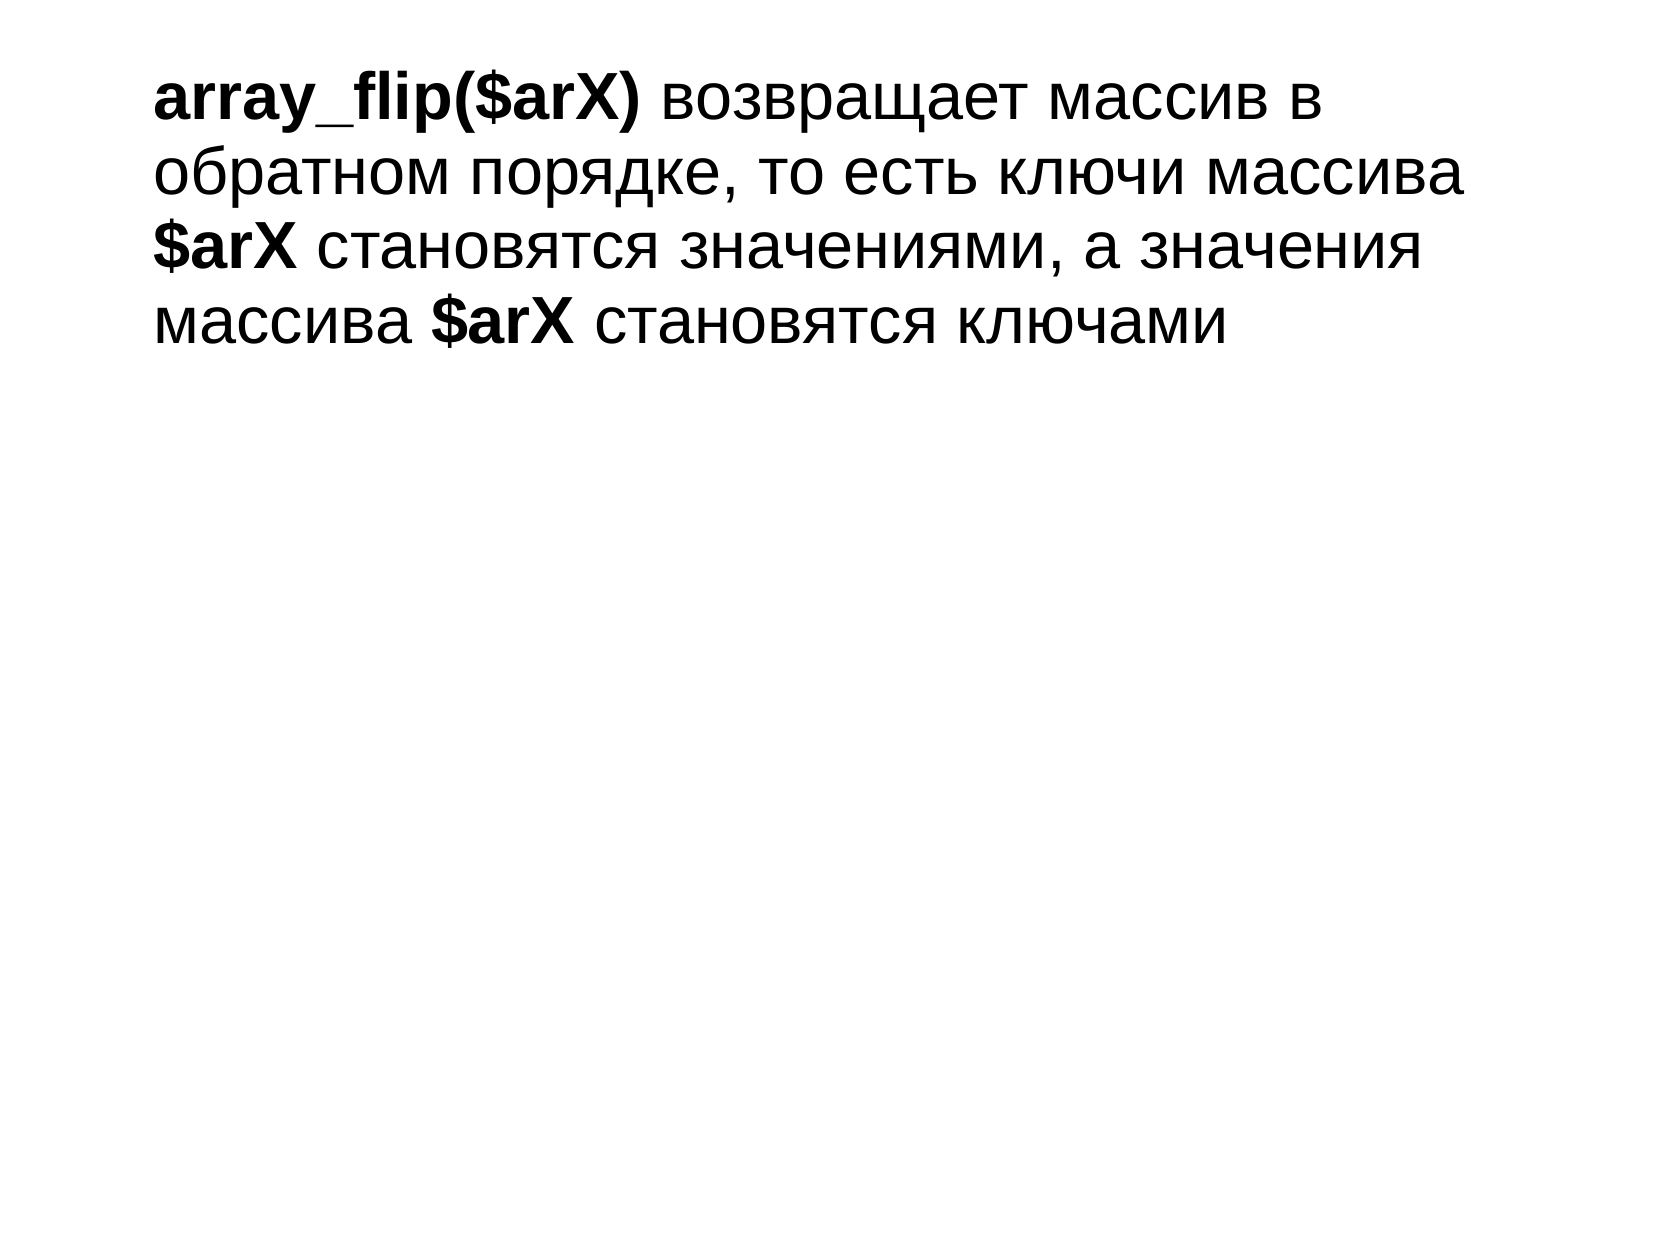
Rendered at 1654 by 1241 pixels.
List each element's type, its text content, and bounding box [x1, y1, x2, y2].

list array_flip($arX) возвращает массив в обратном порядке, то есть ключи массива $arX становятся значениями, а значения массива $arX становятся ключами [82, 59, 1571, 1109]
